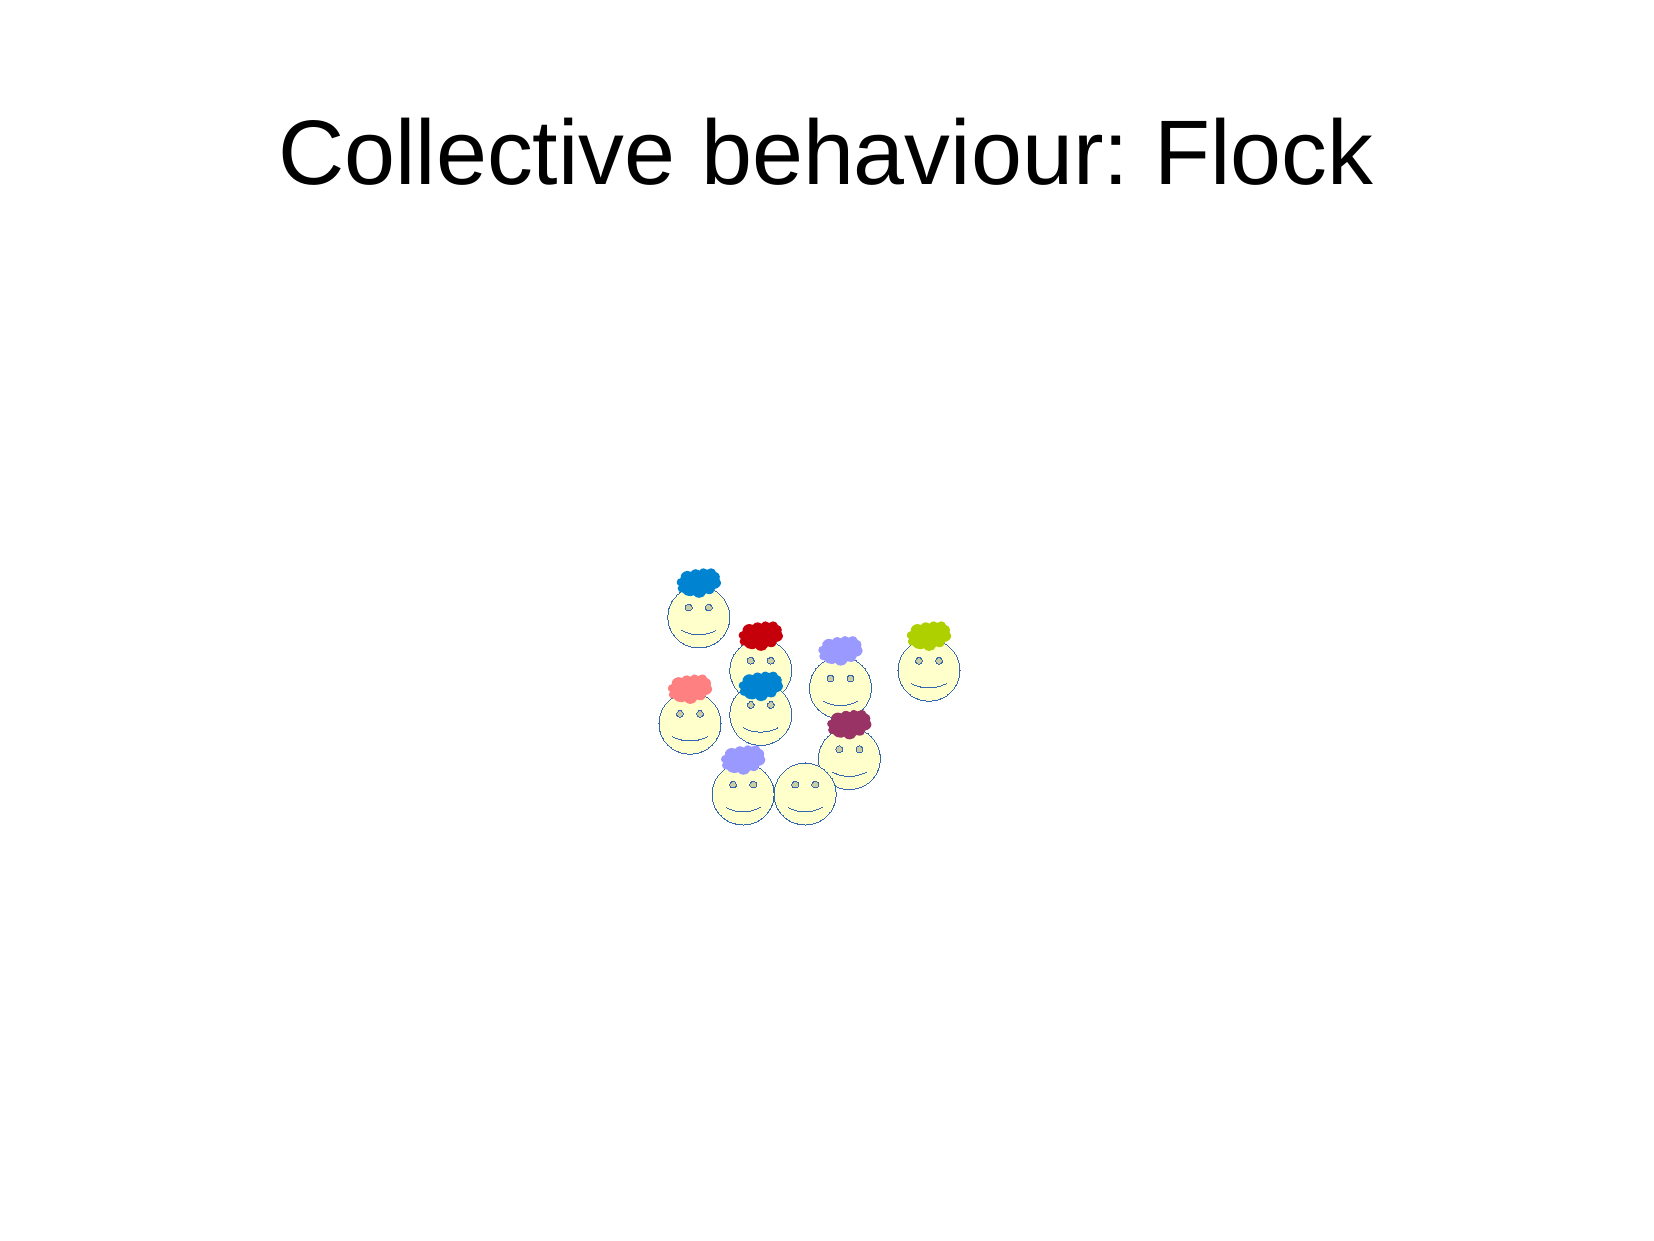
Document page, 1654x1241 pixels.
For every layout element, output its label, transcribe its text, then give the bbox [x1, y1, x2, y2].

text_box [897, 621, 961, 702]
title Collective behaviour: Flock [82, 49, 1571, 257]
text_box [667, 568, 730, 648]
text_box [712, 621, 881, 826]
text_box [658, 674, 722, 755]
